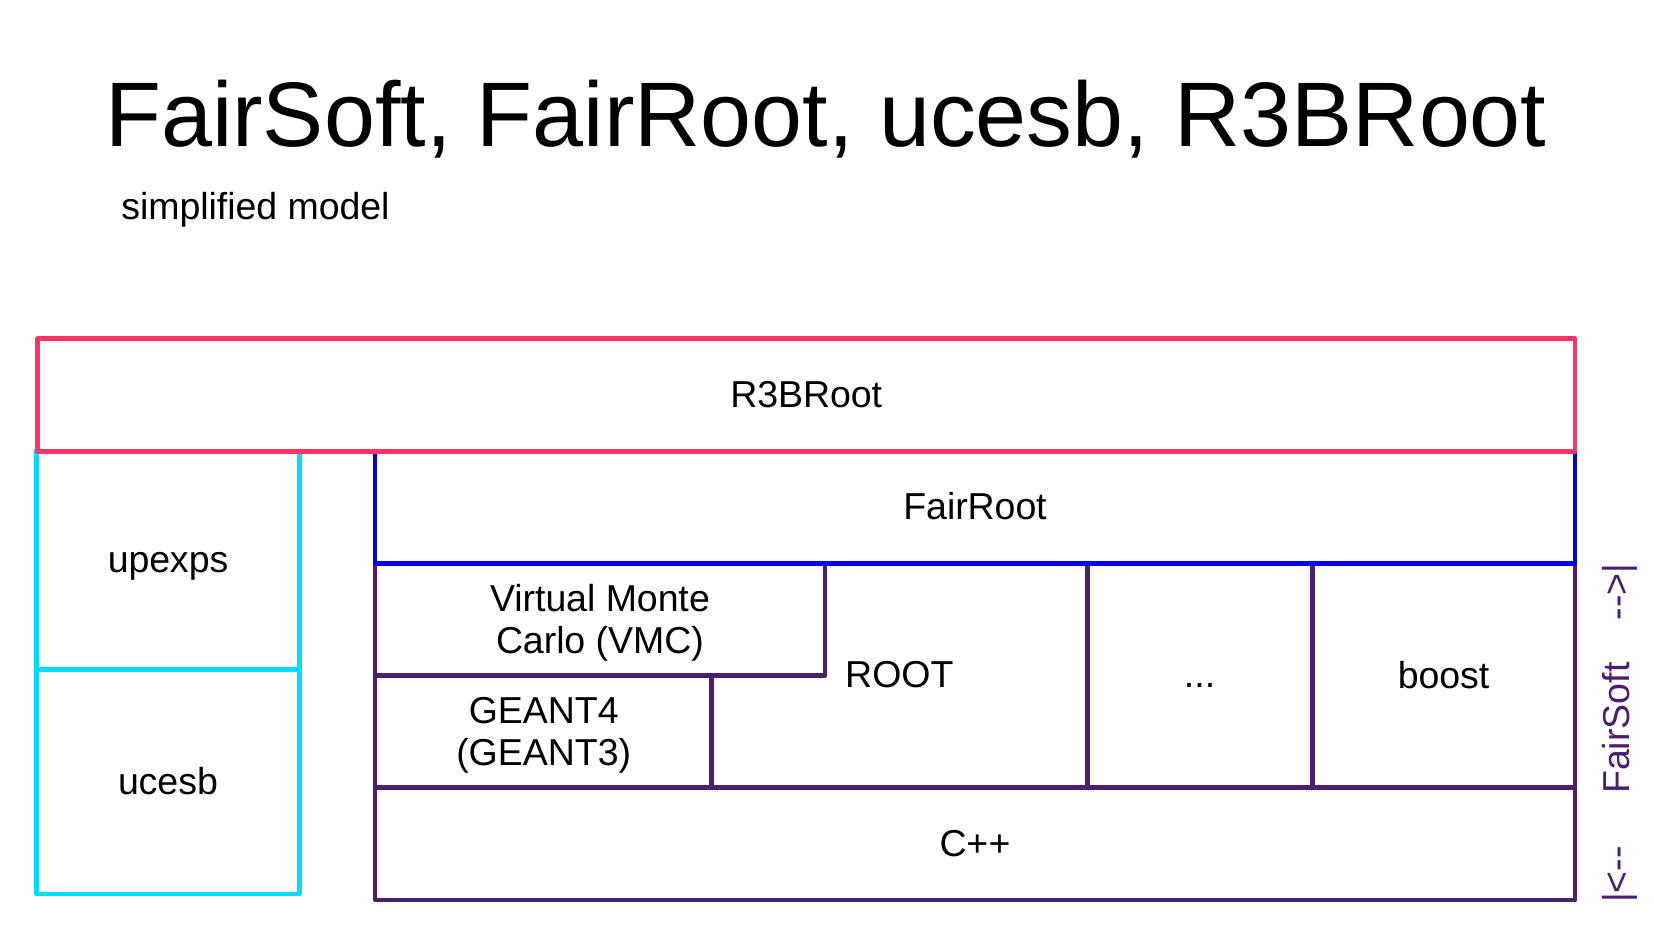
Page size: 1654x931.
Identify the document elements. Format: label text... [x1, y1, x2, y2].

text_box boost [1312, 564, 1575, 788]
text_box R3BRoot [37, 338, 1575, 452]
title FairSoft, FairRoot, ucesb, R3BRoot [82, 37, 1571, 193]
text_box GEANT4 (GEANT3) [374, 674, 711, 788]
text_box simplified model [106, 177, 405, 235]
text_box upexps [36, 450, 300, 670]
text_box Virtual Monte Carlo (VMC) [375, 564, 826, 676]
text_box FairRoot [375, 450, 1576, 564]
text_box |<-- FairSoft -->| [1587, 542, 1654, 918]
text_box ucesb [36, 670, 300, 895]
text_box ROOT [711, 564, 1087, 788]
text_box C++ [375, 787, 1576, 900]
text_box ... [1087, 564, 1312, 788]
